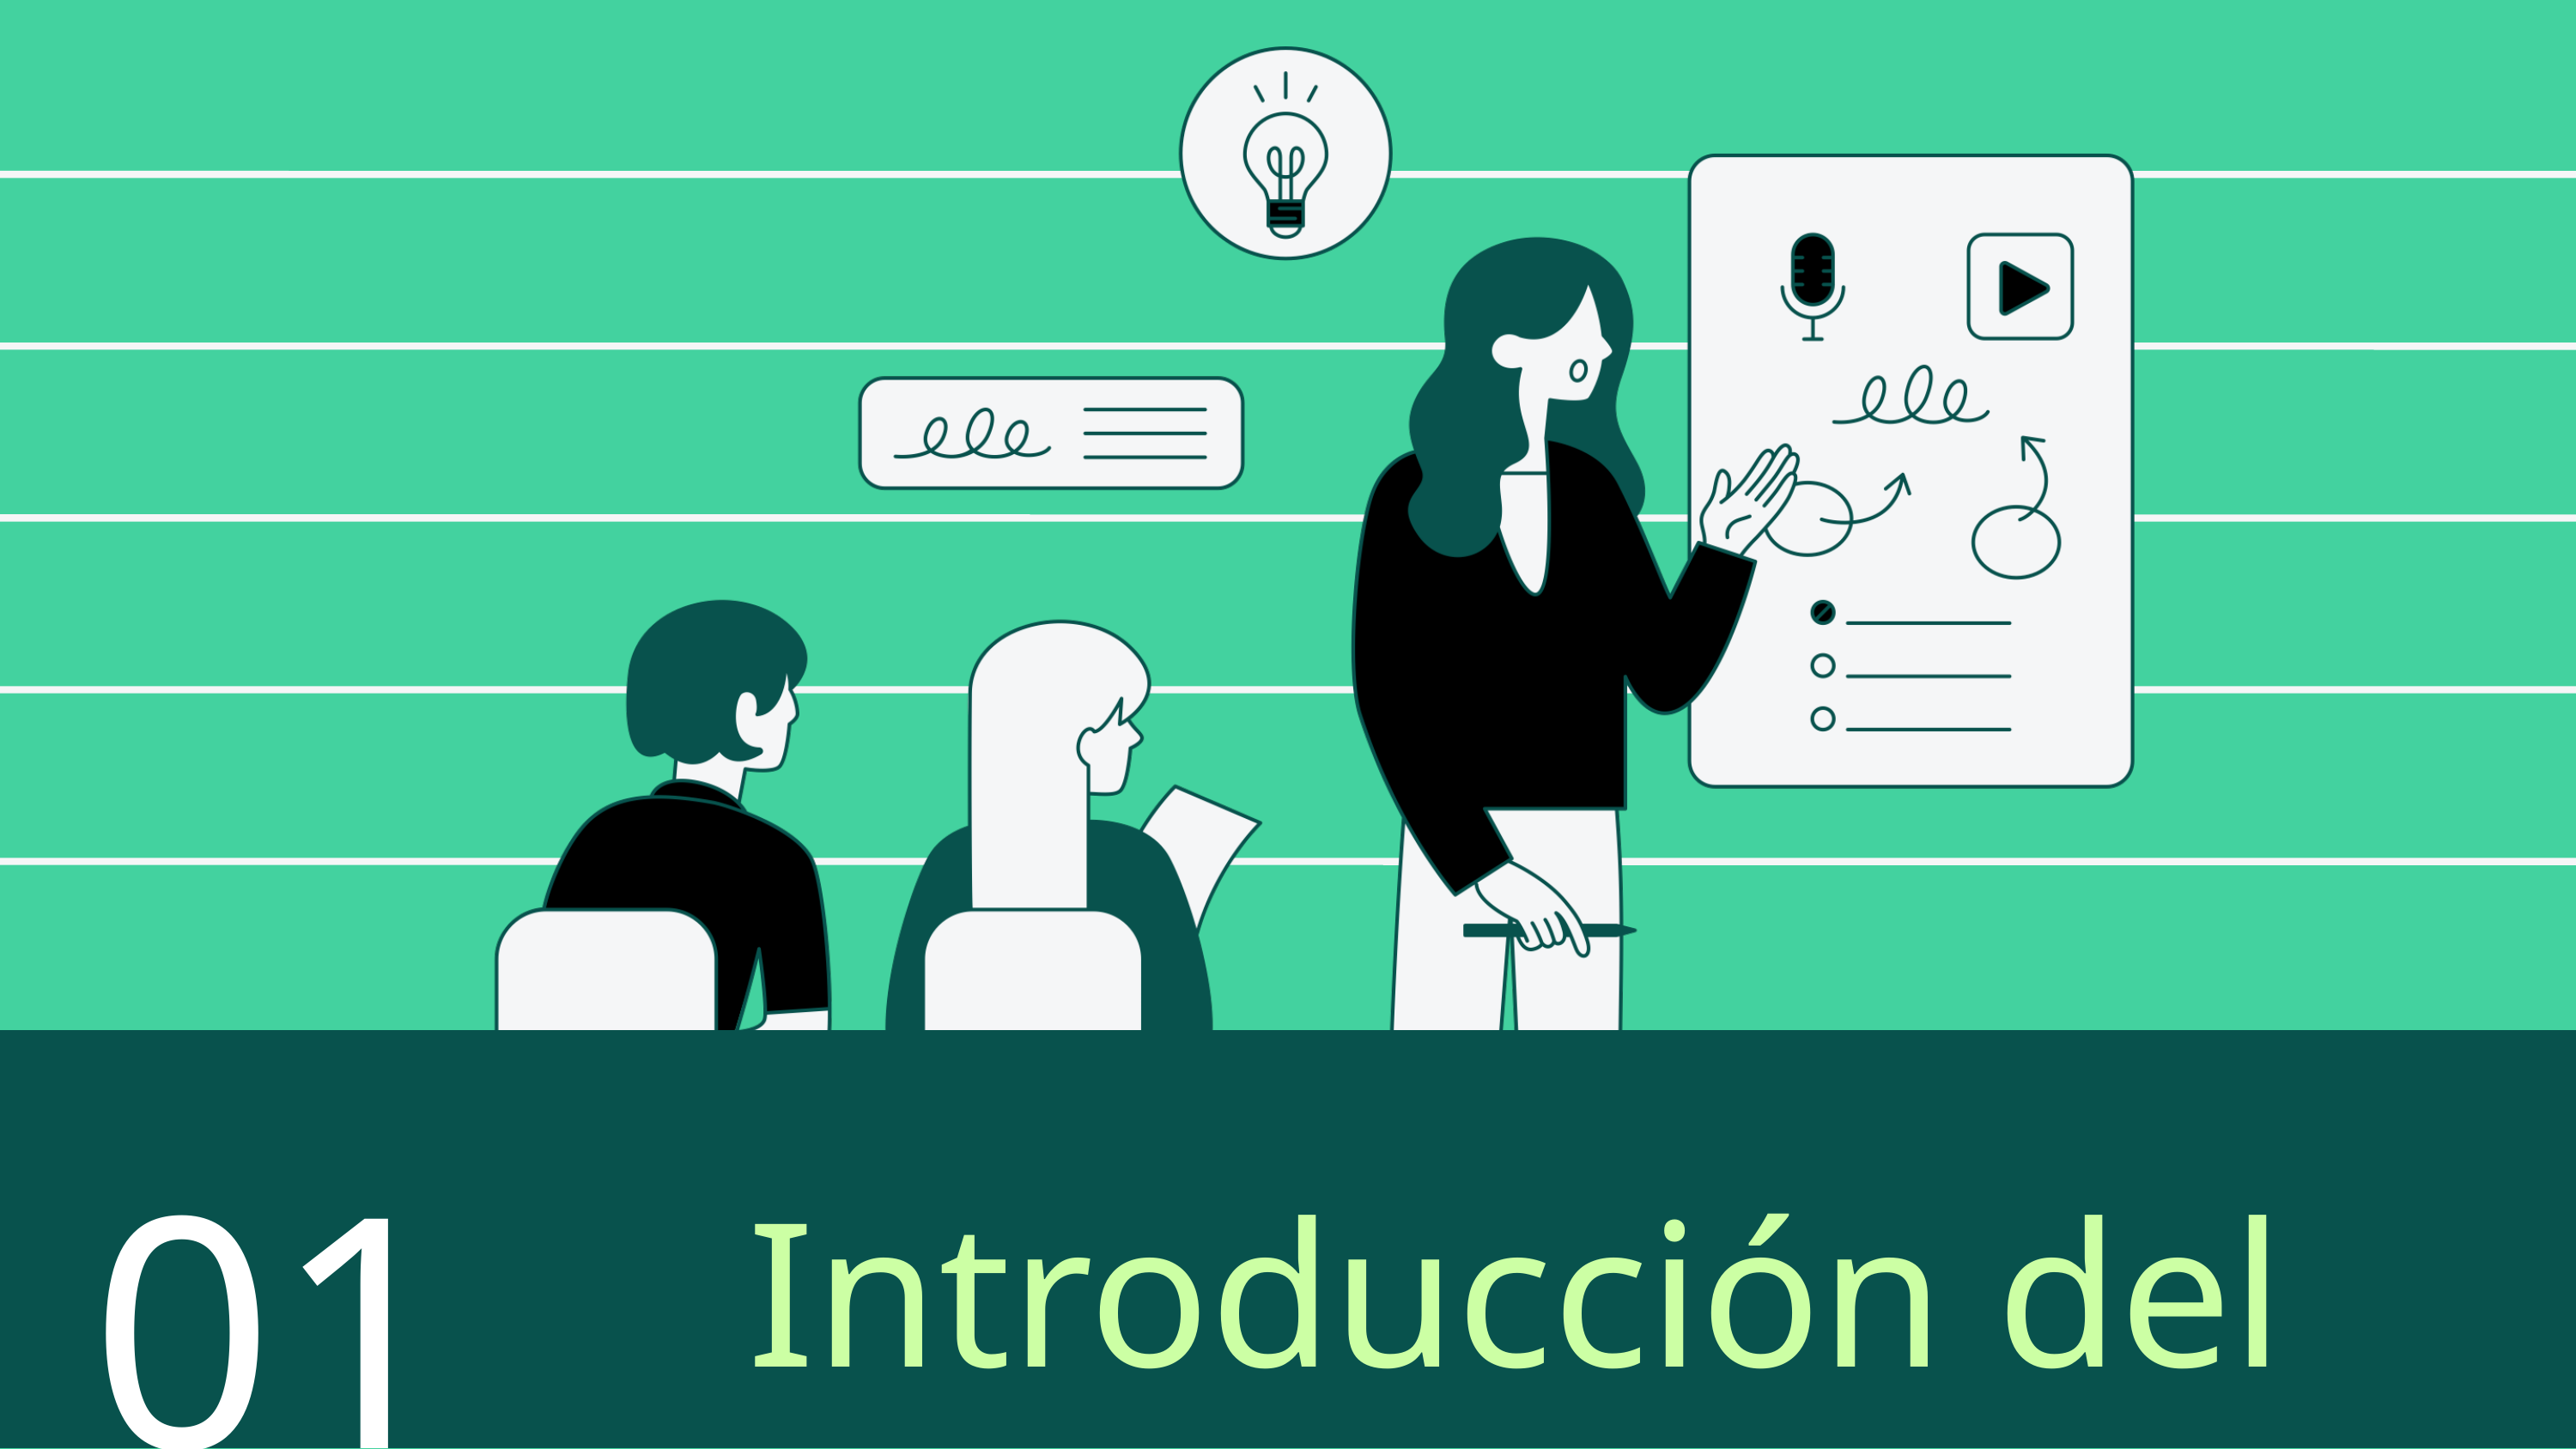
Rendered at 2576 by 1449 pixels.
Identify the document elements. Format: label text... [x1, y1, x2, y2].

text_box [0, 1030, 2576, 1448]
text_box Introducción del proyecto [501, 1112, 2530, 1449]
text_box 01 [134, 1240, 229, 1428]
text_box 01 [46, 1039, 502, 1449]
picture [442, 46, 2136, 1030]
